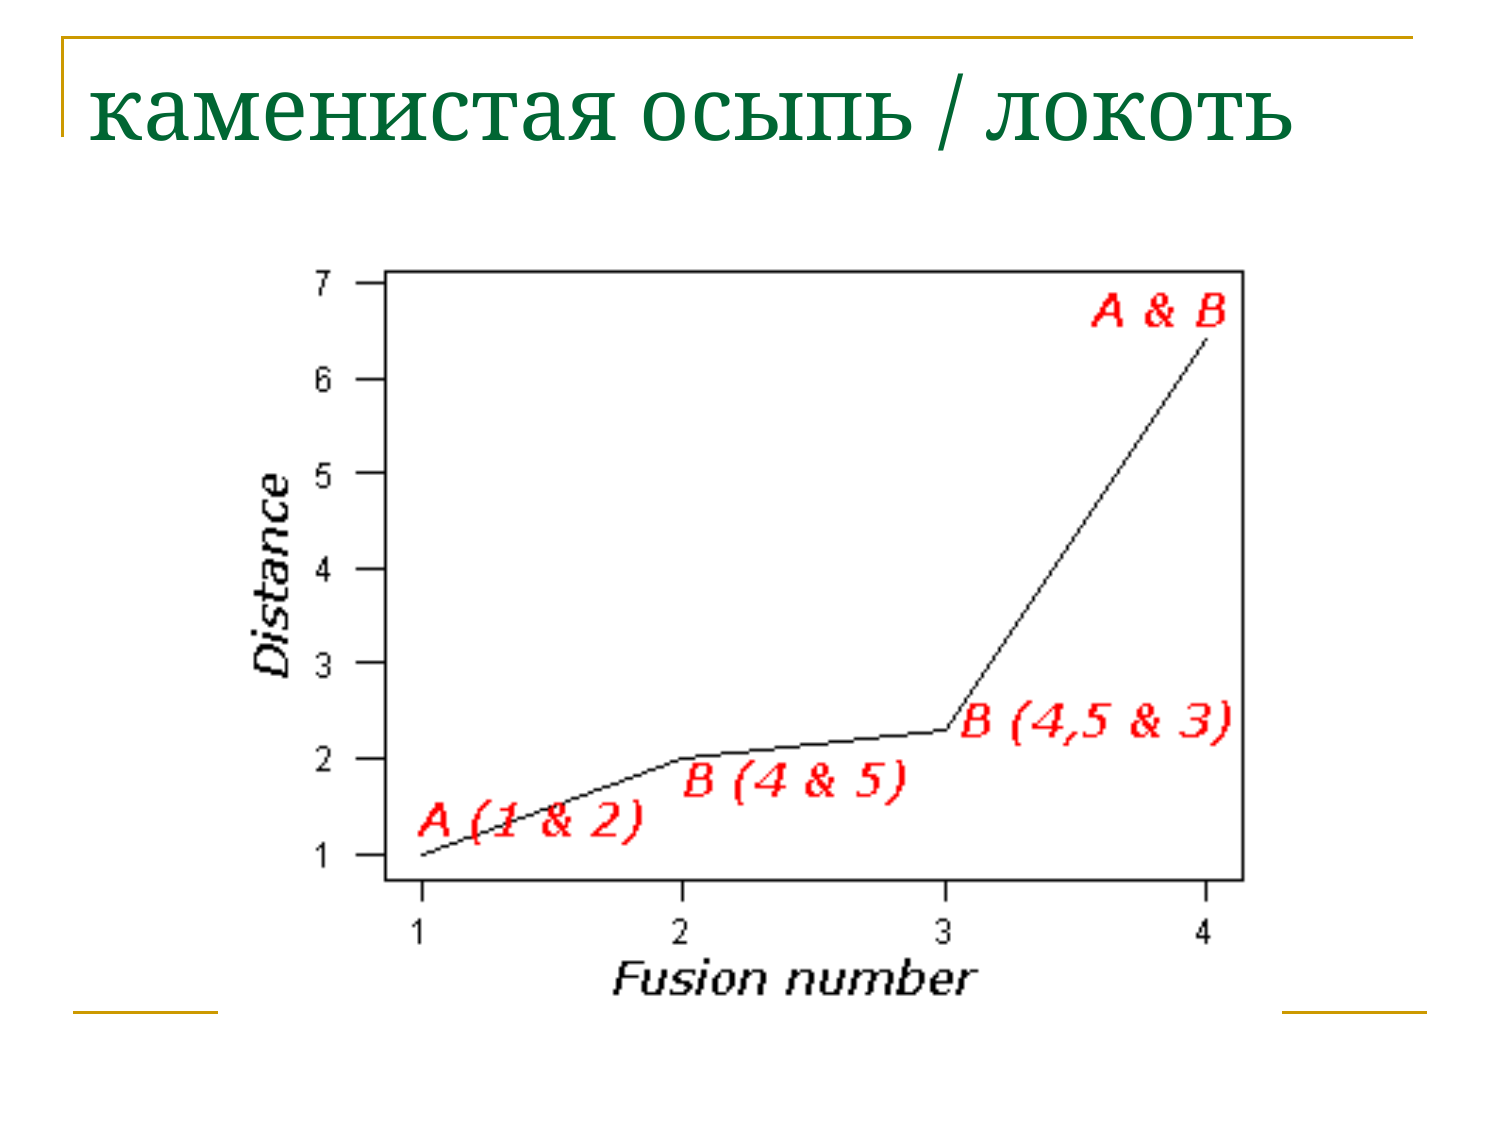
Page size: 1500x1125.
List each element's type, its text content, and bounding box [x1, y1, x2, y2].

picture [218, 240, 1282, 1027]
title каменистая осыпь / локоть [75, 45, 1426, 233]
